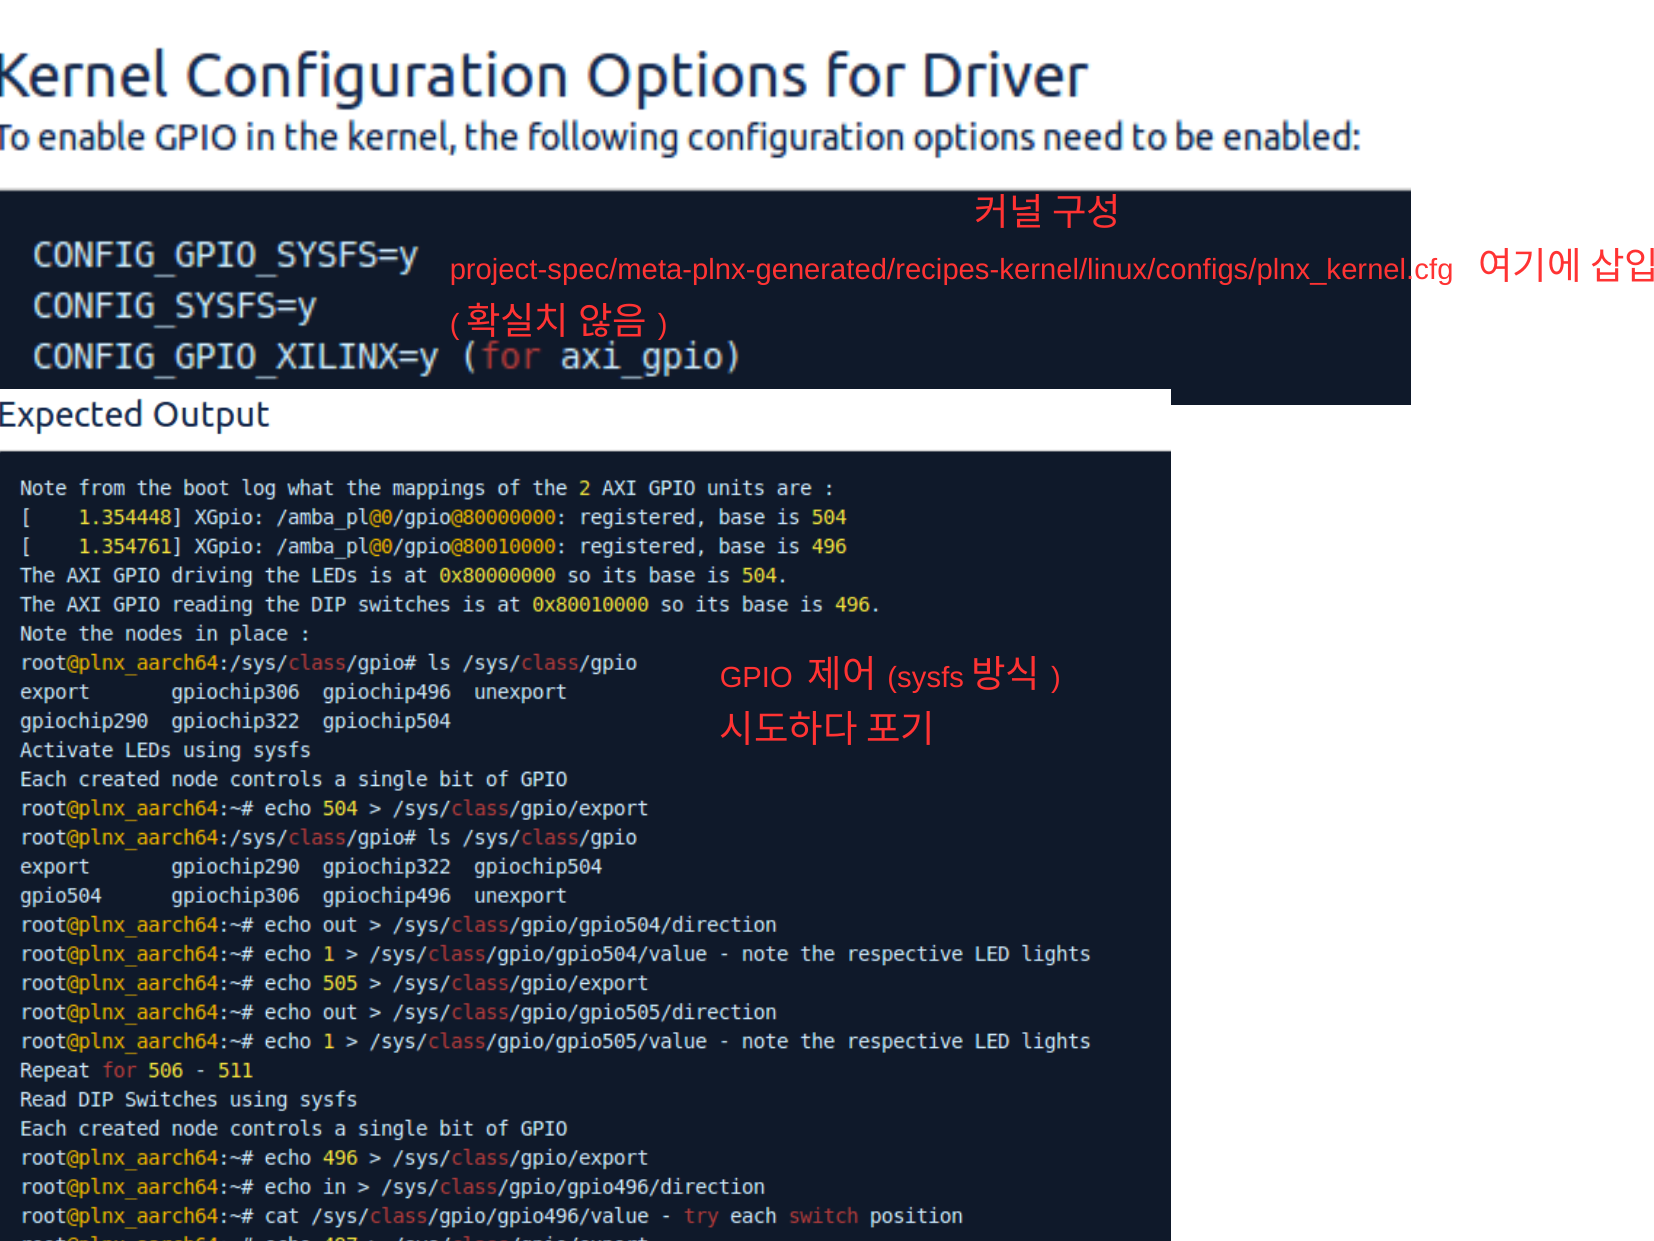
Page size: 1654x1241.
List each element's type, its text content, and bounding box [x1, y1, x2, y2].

picture [0, 11, 1411, 1241]
text_box 커널 구성 project-spec/meta-plnx-generated/recipes-kernel/linux/configs/plnx_kernel.cfg 여기에 삽입 (확실치 않음) [435, 174, 1654, 363]
text_box GPIO 제어(sysfs방식) 시도하다 포기 [705, 636, 1654, 826]
